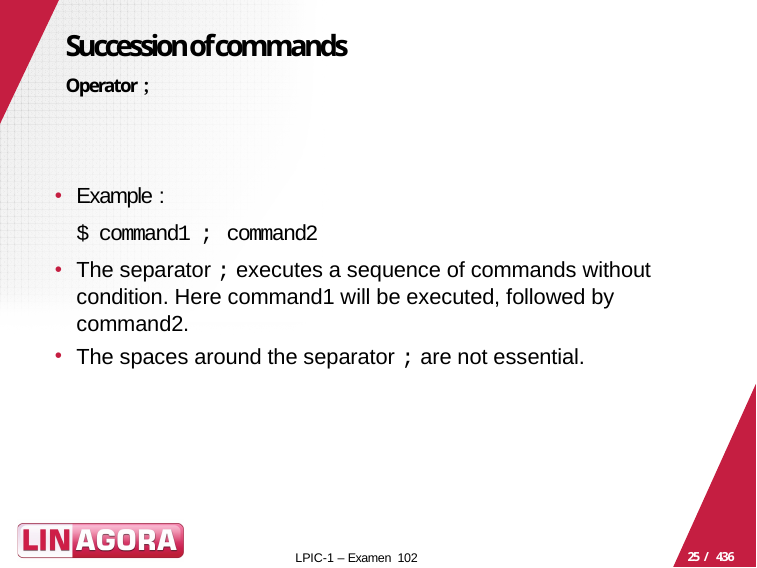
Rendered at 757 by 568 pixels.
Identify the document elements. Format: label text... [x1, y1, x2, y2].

text_box Example : $ command1 ; command2 The separator ; executes a sequence of commands without condition. Here command1 will be executed, followed by command2. The spaces around the separator ; are not essential. [52, 181, 727, 369]
picture [0, 0, 352, 352]
text_box [17, 519, 184, 562]
title Succession of commands Operator ; [63, 26, 692, 97]
footer LPIC-1 – Examen 102 [293, 549, 420, 568]
slide_number <numéro> / 436 [683, 549, 747, 568]
